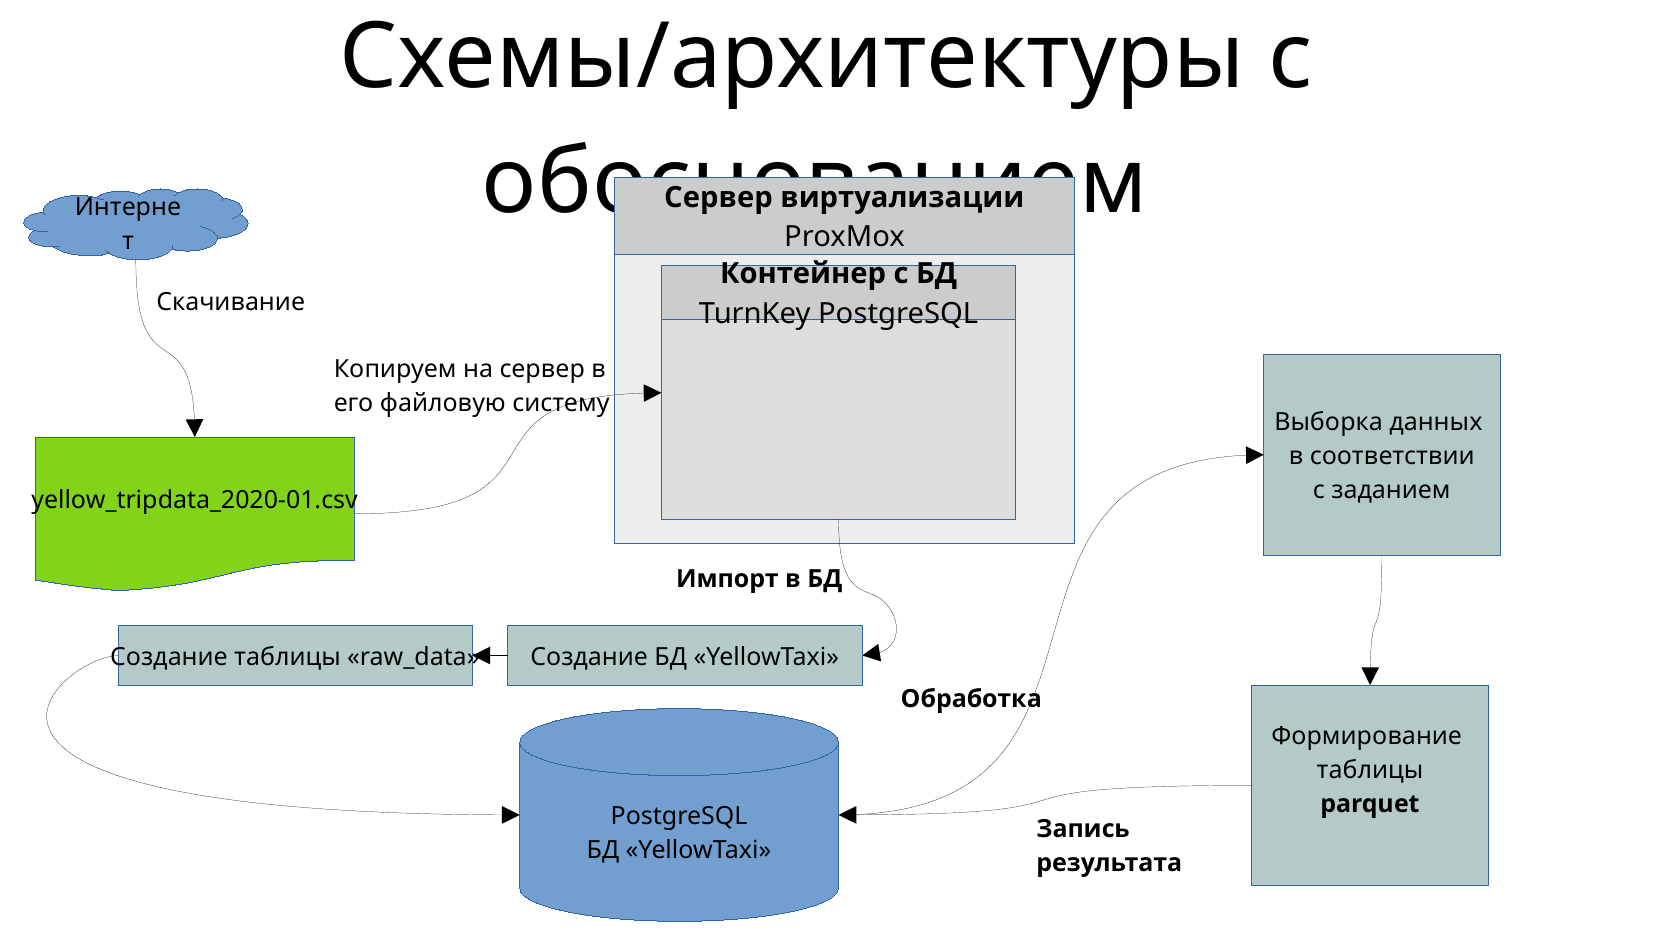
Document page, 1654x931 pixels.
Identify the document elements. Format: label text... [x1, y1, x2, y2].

text_box Сервер виртуализации ProxMox [614, 177, 1075, 255]
text_box Контейнер с БД TurnKey PostgreSQL [661, 265, 1016, 320]
text_box Скачивание [141, 276, 355, 347]
text_box Создание БД «YellowTaxi» [507, 625, 863, 686]
text_box Обработка [885, 673, 1146, 723]
text_box Создание таблицы «raw_data» [118, 625, 473, 686]
title Схемы/архитектуры с обоснованием [82, 37, 1571, 193]
text_box [614, 255, 1075, 544]
text_box Копируем на сервер в его файловую систему [318, 343, 641, 414]
text_box yellow_tripdata_2020-01.csv [35, 437, 355, 591]
text_box Импорт в БД [661, 552, 922, 603]
text_box Формирование таблицы parquet [1251, 685, 1489, 886]
text_box Запись результата [1021, 803, 1282, 853]
text_box PostgreSQL БД «YellowTaxi» [519, 708, 839, 922]
text_box Интернет [23, 188, 249, 260]
text_box Выборка данных в соответствии с заданием [1263, 354, 1501, 556]
